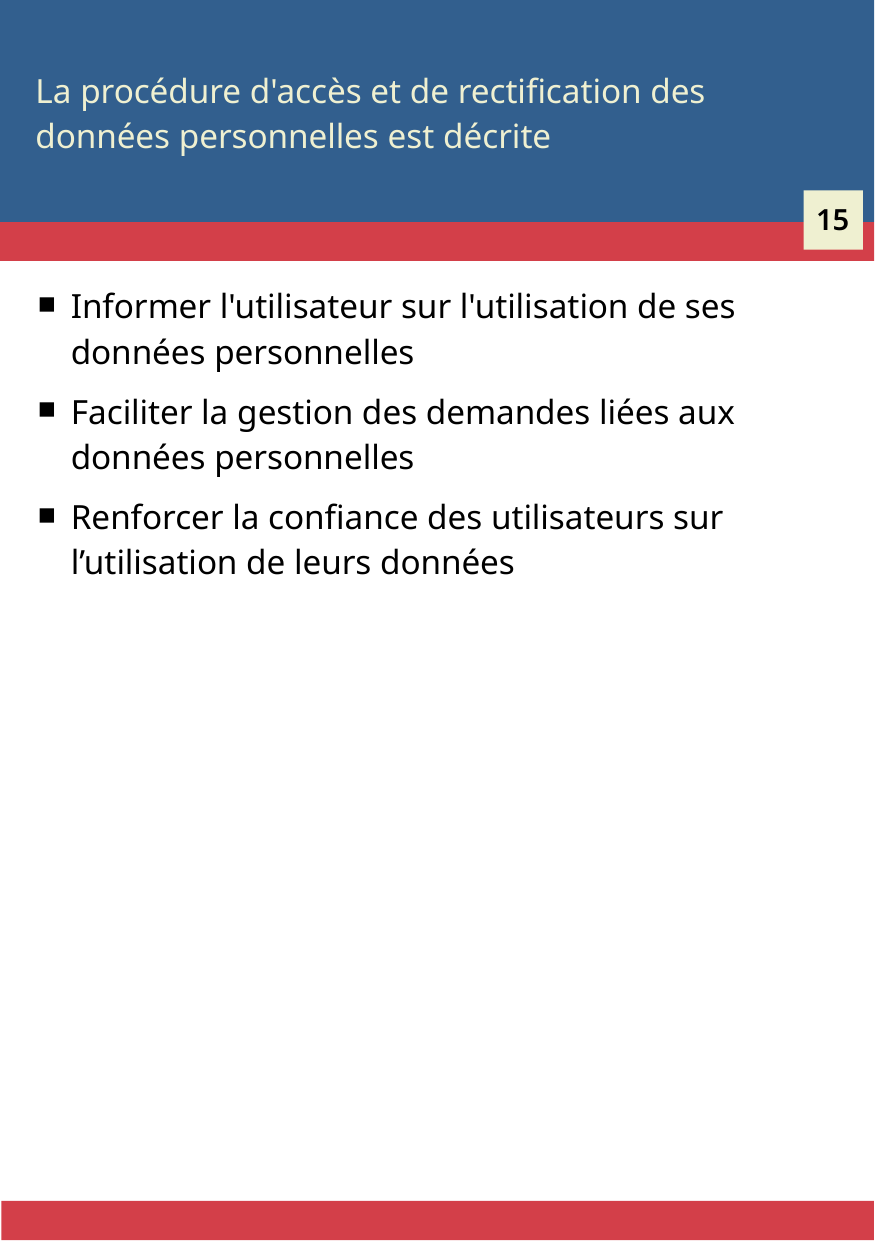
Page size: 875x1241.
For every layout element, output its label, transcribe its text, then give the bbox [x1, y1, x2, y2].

title La procédure d'accès et de rectification des données personnelles est décrite [35, 13, 839, 213]
text_box 15 [803, 188, 863, 249]
list Informer l'utilisateur sur l'utilisation de ses données personnelles Faciliter la gestion des demandes liées aux données personnelles Renforcer la confiance des utilisateurs sur l’utilisation de leurs données [23, 283, 839, 1111]
